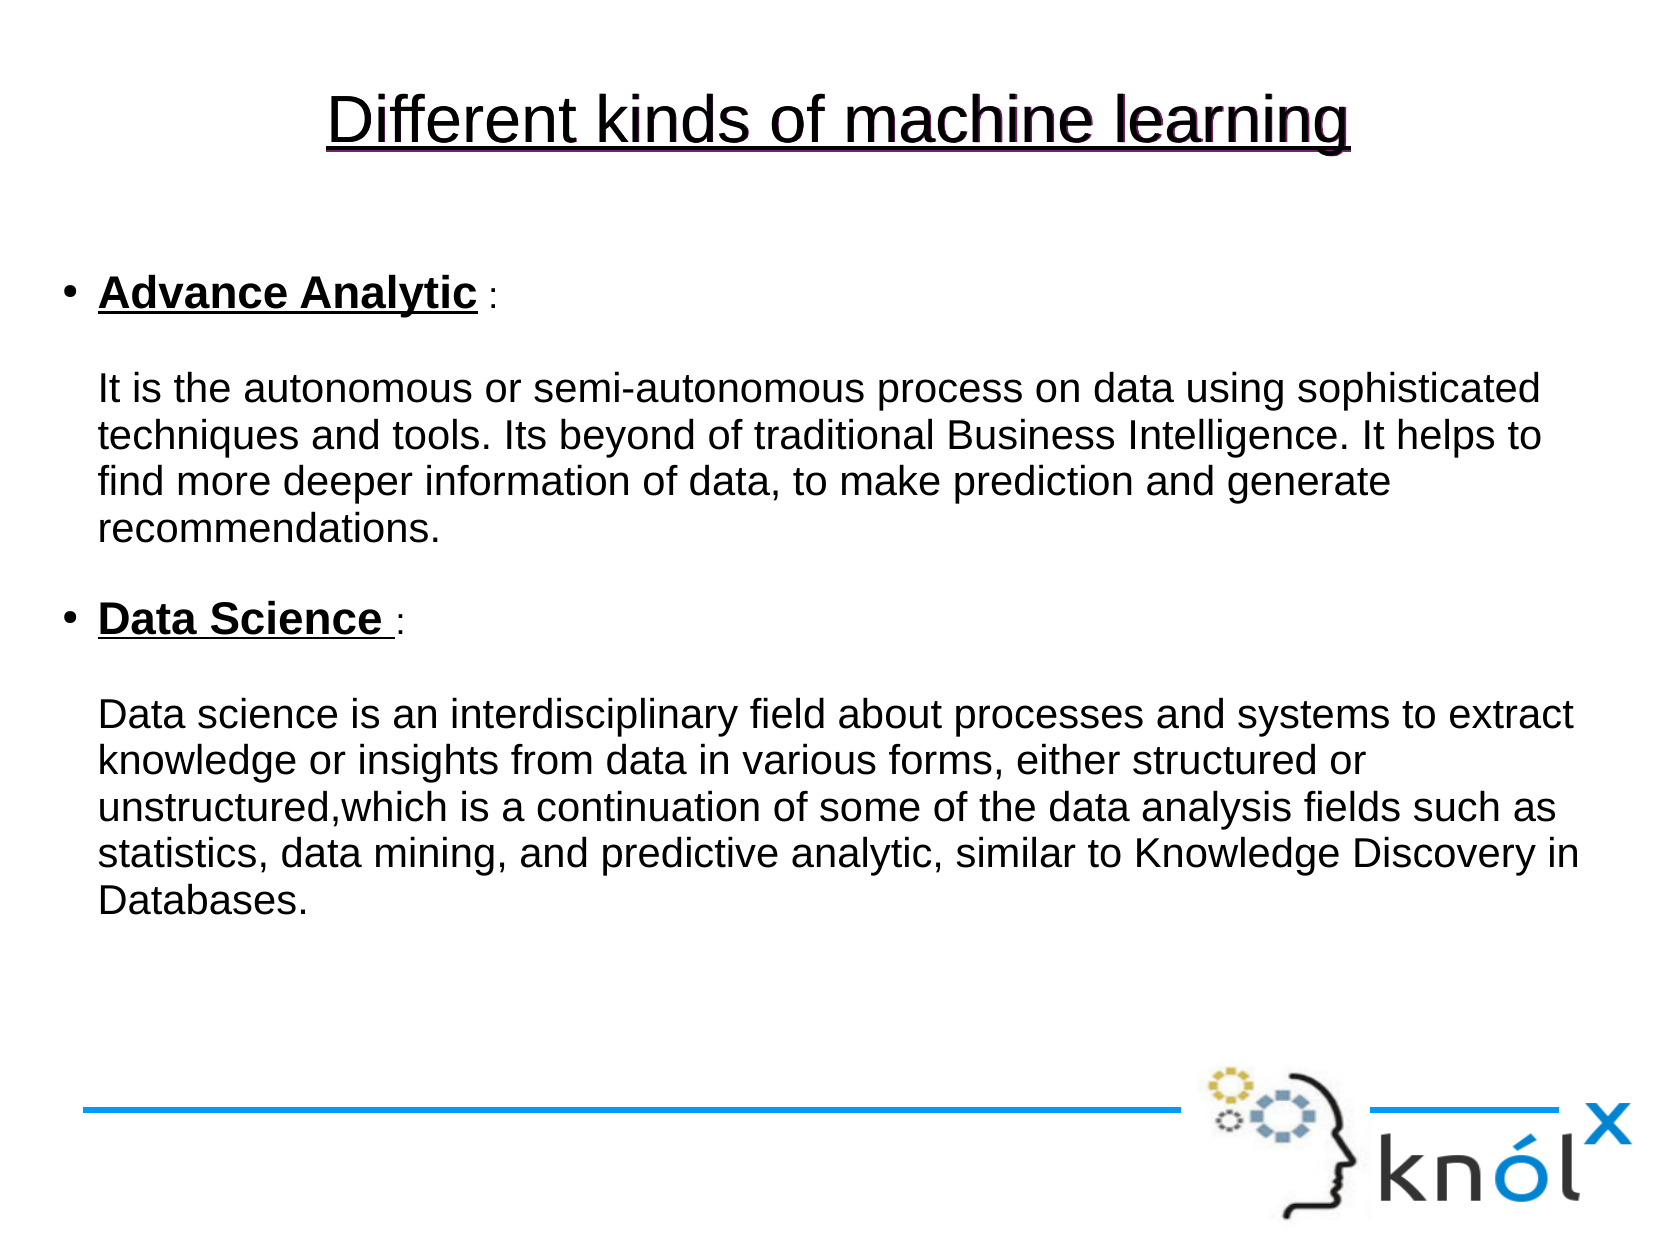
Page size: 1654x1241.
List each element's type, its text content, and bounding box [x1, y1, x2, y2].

subtitle Different kinds of machine learning [82, 49, 1571, 189]
text_box Advance Analytic : It is the autonomous or semi-autonomous process on data using sophisticated techniques and tools. Its beyond of traditional Business Intelligence. It helps to find more deeper information of data, to make prediction and generate recommendations. Data Science : Data science is an interdisciplinary field about processes and systems to extract knowledge or insights from data in various forms, either structured or unstructured,which is a continuation of some of the data analysis fields such as statistics, data mining, and predictive analytic, similar to Knowledge Discovery in Databases. [47, 259, 1607, 979]
picture [1196, 1064, 1643, 1229]
